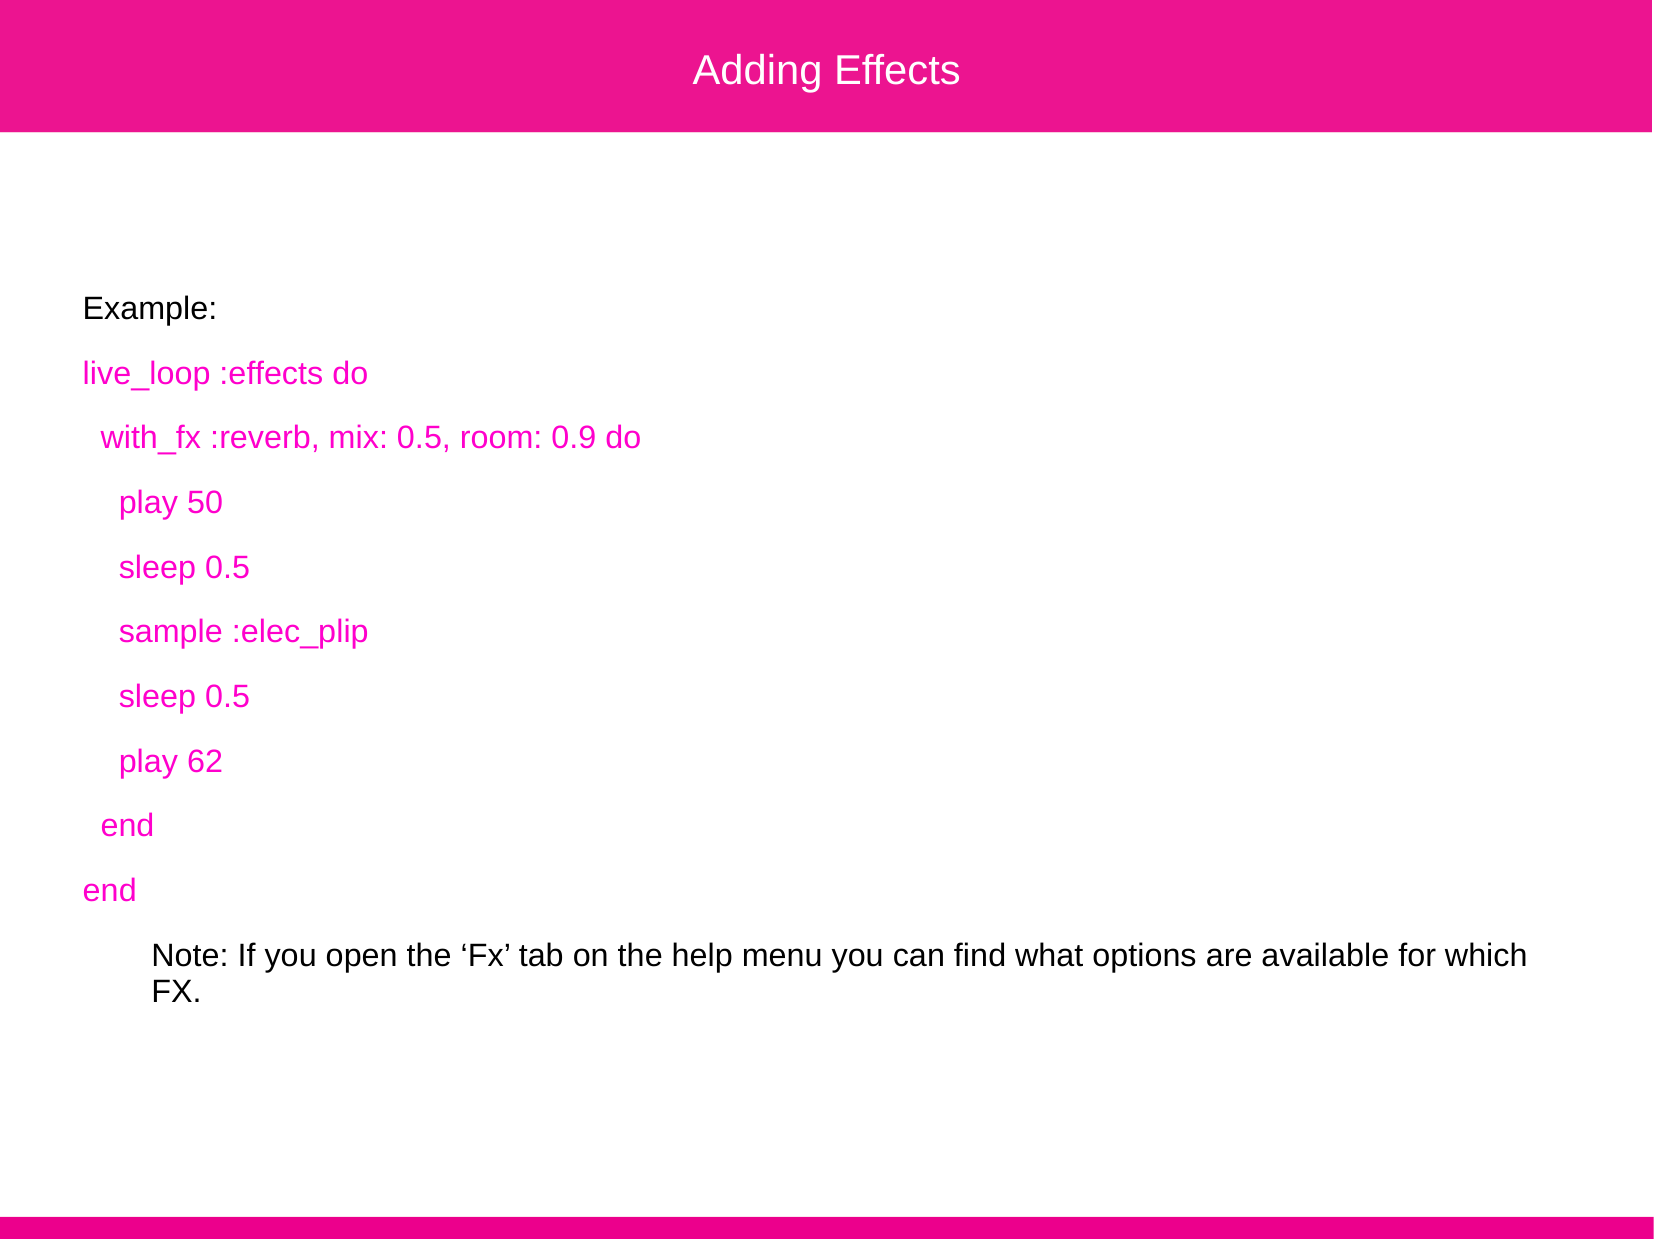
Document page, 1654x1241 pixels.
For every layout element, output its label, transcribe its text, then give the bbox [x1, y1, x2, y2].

picture [0, 0, 1654, 1241]
list Example: live_loop :effects do with_fx :reverb, mix: 0.5, room: 0.9 do play 50 sleep 0.5 sample :elec_plip sleep 0.5 play 62 end end Note: If you open the ‘Fx’ tab on the help menu you can find what options are available for which FX. [82, 290, 1571, 1010]
title Adding Effects [82, 46, 1571, 94]
